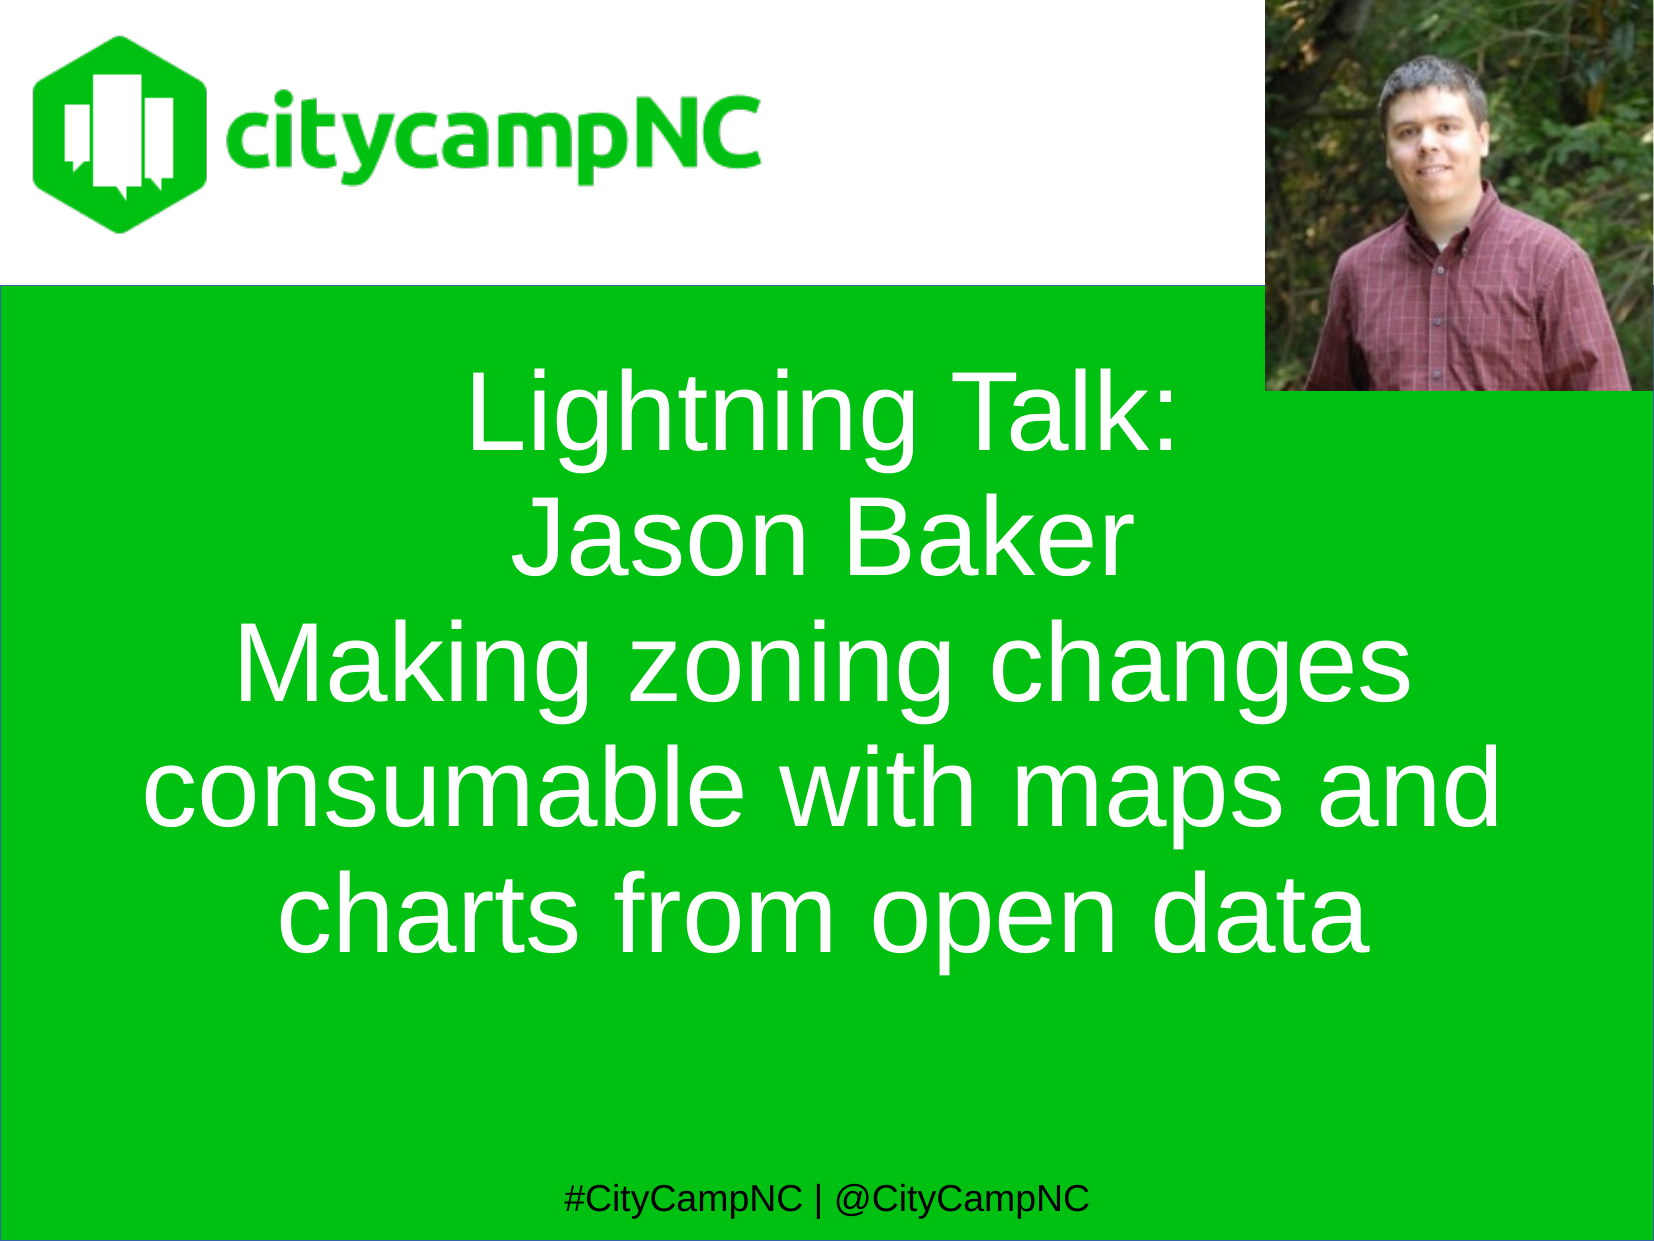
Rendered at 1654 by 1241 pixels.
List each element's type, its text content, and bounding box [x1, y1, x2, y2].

picture [1265, 0, 1654, 391]
subtitle Lightning Talk: Jason Baker Making zoning changes consumable with maps and charts from open data [75, 315, 1571, 1010]
picture [0, 3, 794, 267]
